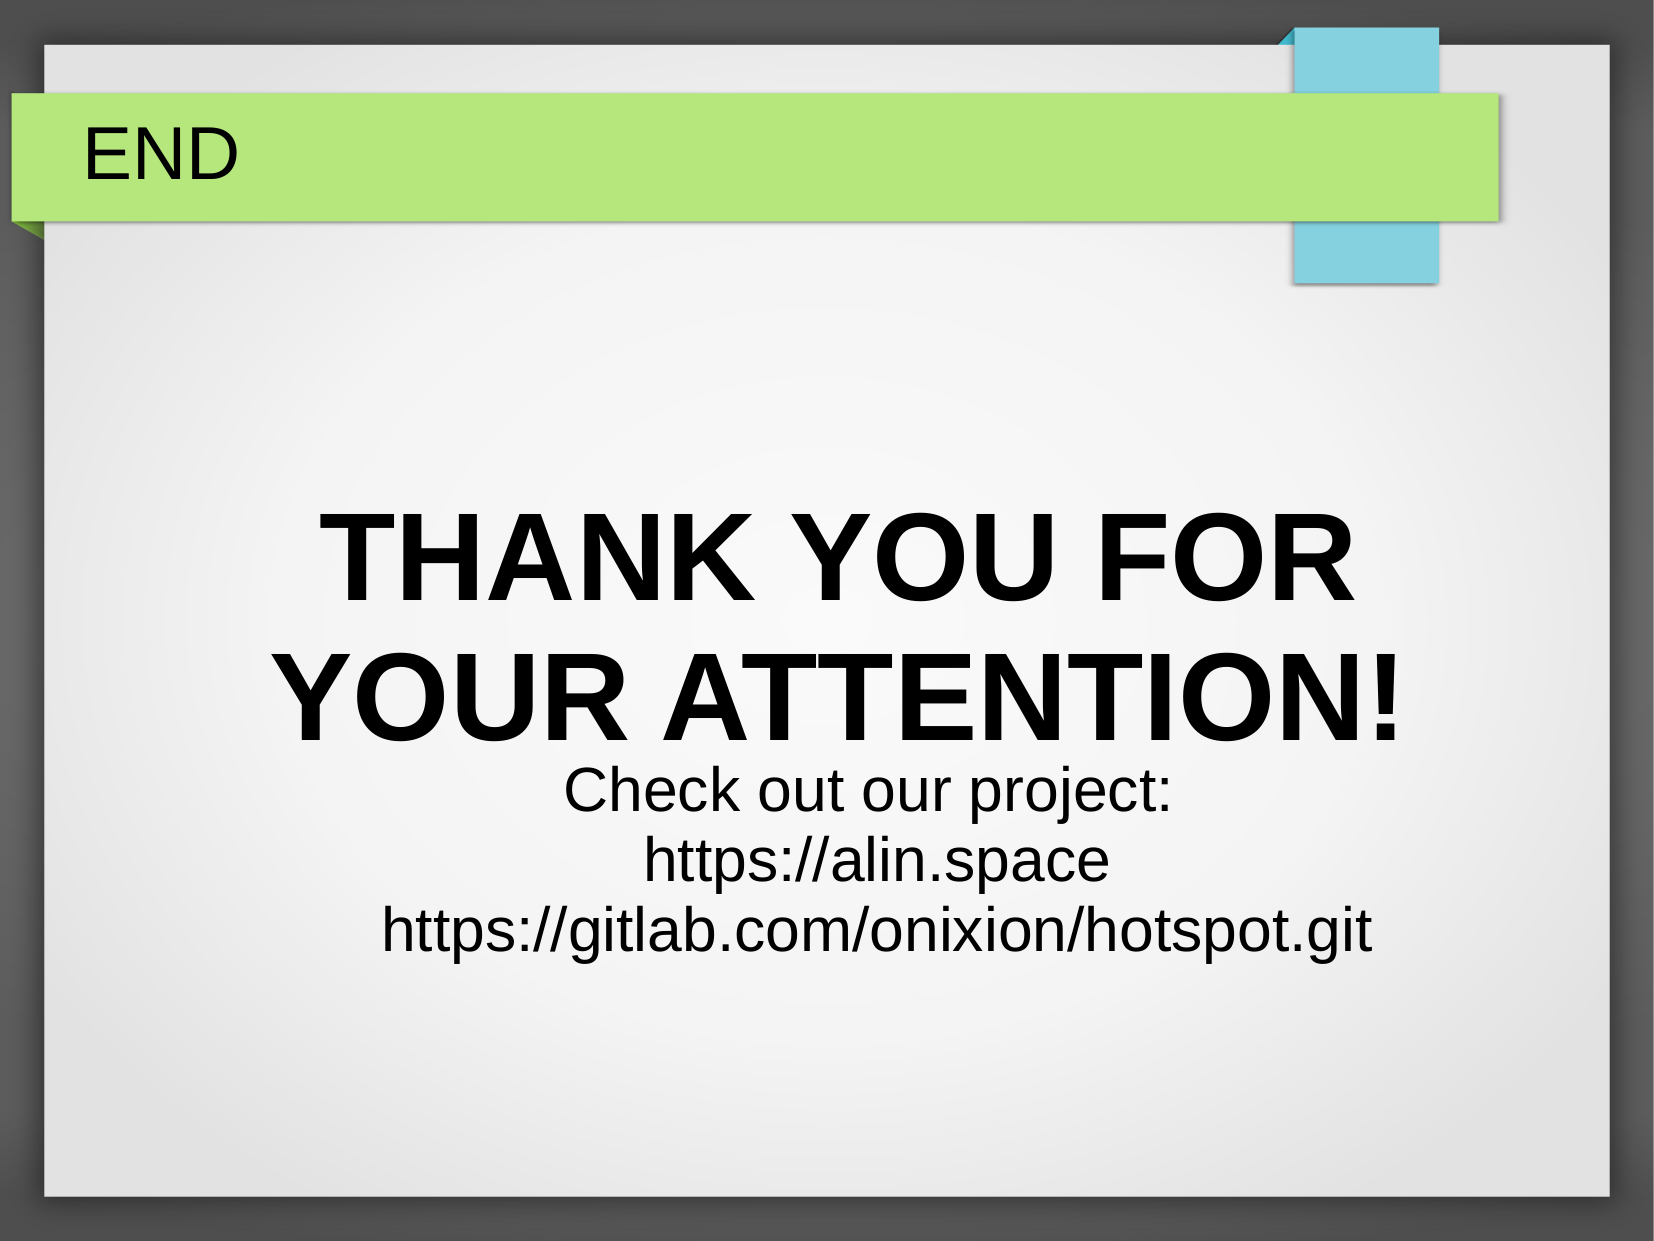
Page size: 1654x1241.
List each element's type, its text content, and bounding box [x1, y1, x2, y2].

text_box Check out our project: https://alin.space https://gitlab.com/onixion/hotspot.git [360, 755, 1396, 943]
text_box THANK YOU FOR YOUR ATTENTION! [255, 480, 1424, 775]
picture [0, 0, 1654, 1241]
title END [82, 94, 1264, 213]
